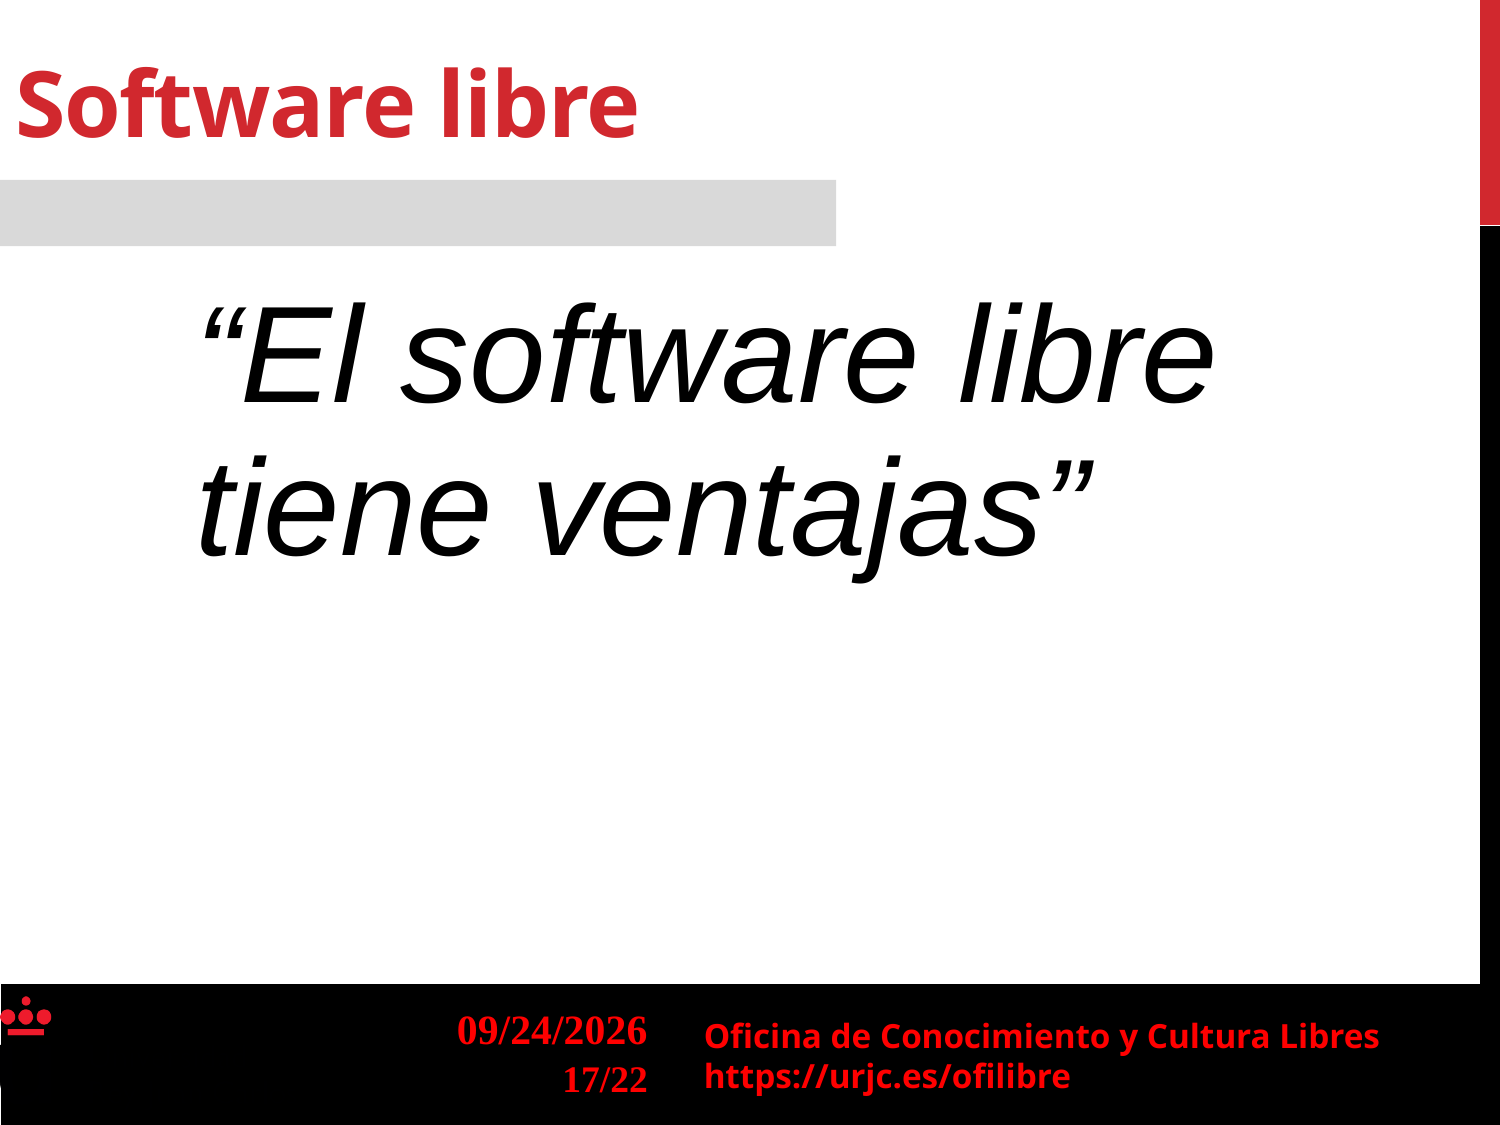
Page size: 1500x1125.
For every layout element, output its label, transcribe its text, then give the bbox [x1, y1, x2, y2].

text_box Software libre [0, 24, 1326, 172]
list “El software libre tiene ventajas” [180, 270, 1276, 721]
title [75, 15, 1425, 172]
